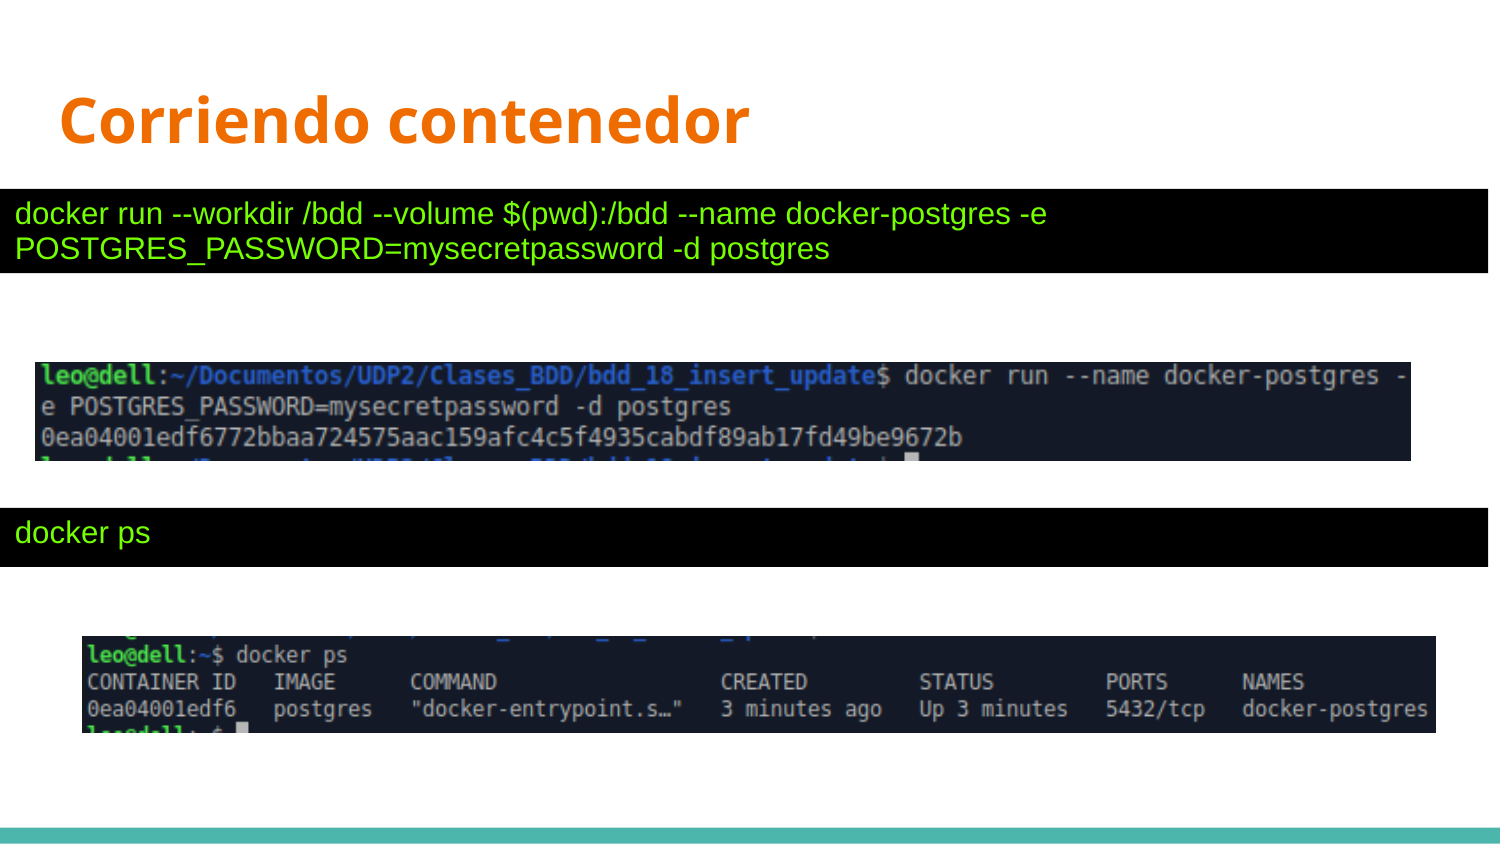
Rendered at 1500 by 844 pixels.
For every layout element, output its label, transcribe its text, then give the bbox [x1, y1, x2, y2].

text_box docker run --workdir /bdd --volume $(pwd):/bdd --name docker-postgres -e POSTGRES_PASSWORD=mysecretpassword -d postgres [0, 188, 1489, 274]
title Corriendo contenedor [43, 61, 1441, 178]
text_box docker ps [0, 507, 1489, 567]
picture [35, 362, 1411, 461]
picture [82, 636, 1436, 733]
